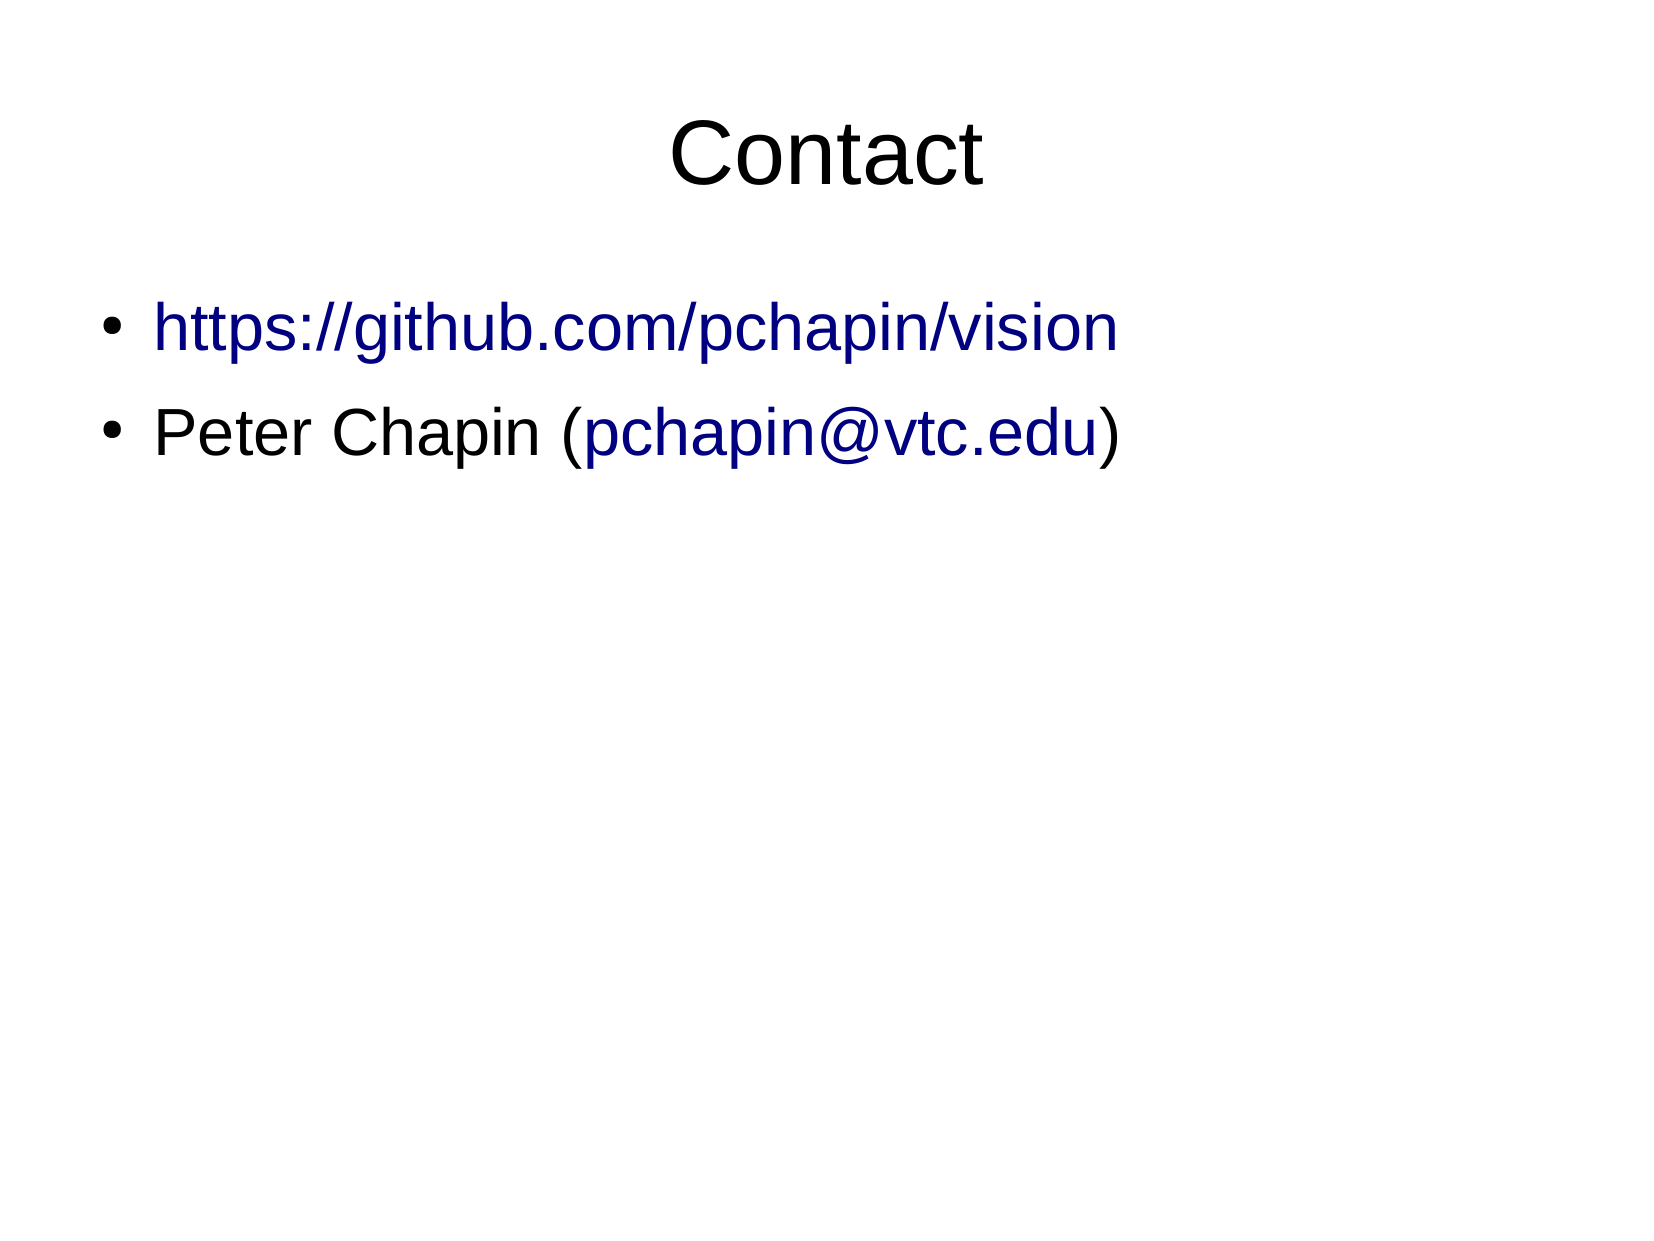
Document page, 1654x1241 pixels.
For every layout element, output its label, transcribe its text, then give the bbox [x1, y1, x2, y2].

title Contact [82, 49, 1571, 257]
list https://github.com/pchapin/vision Peter Chapin (pchapin@vtc.edu) [82, 290, 1571, 1010]
